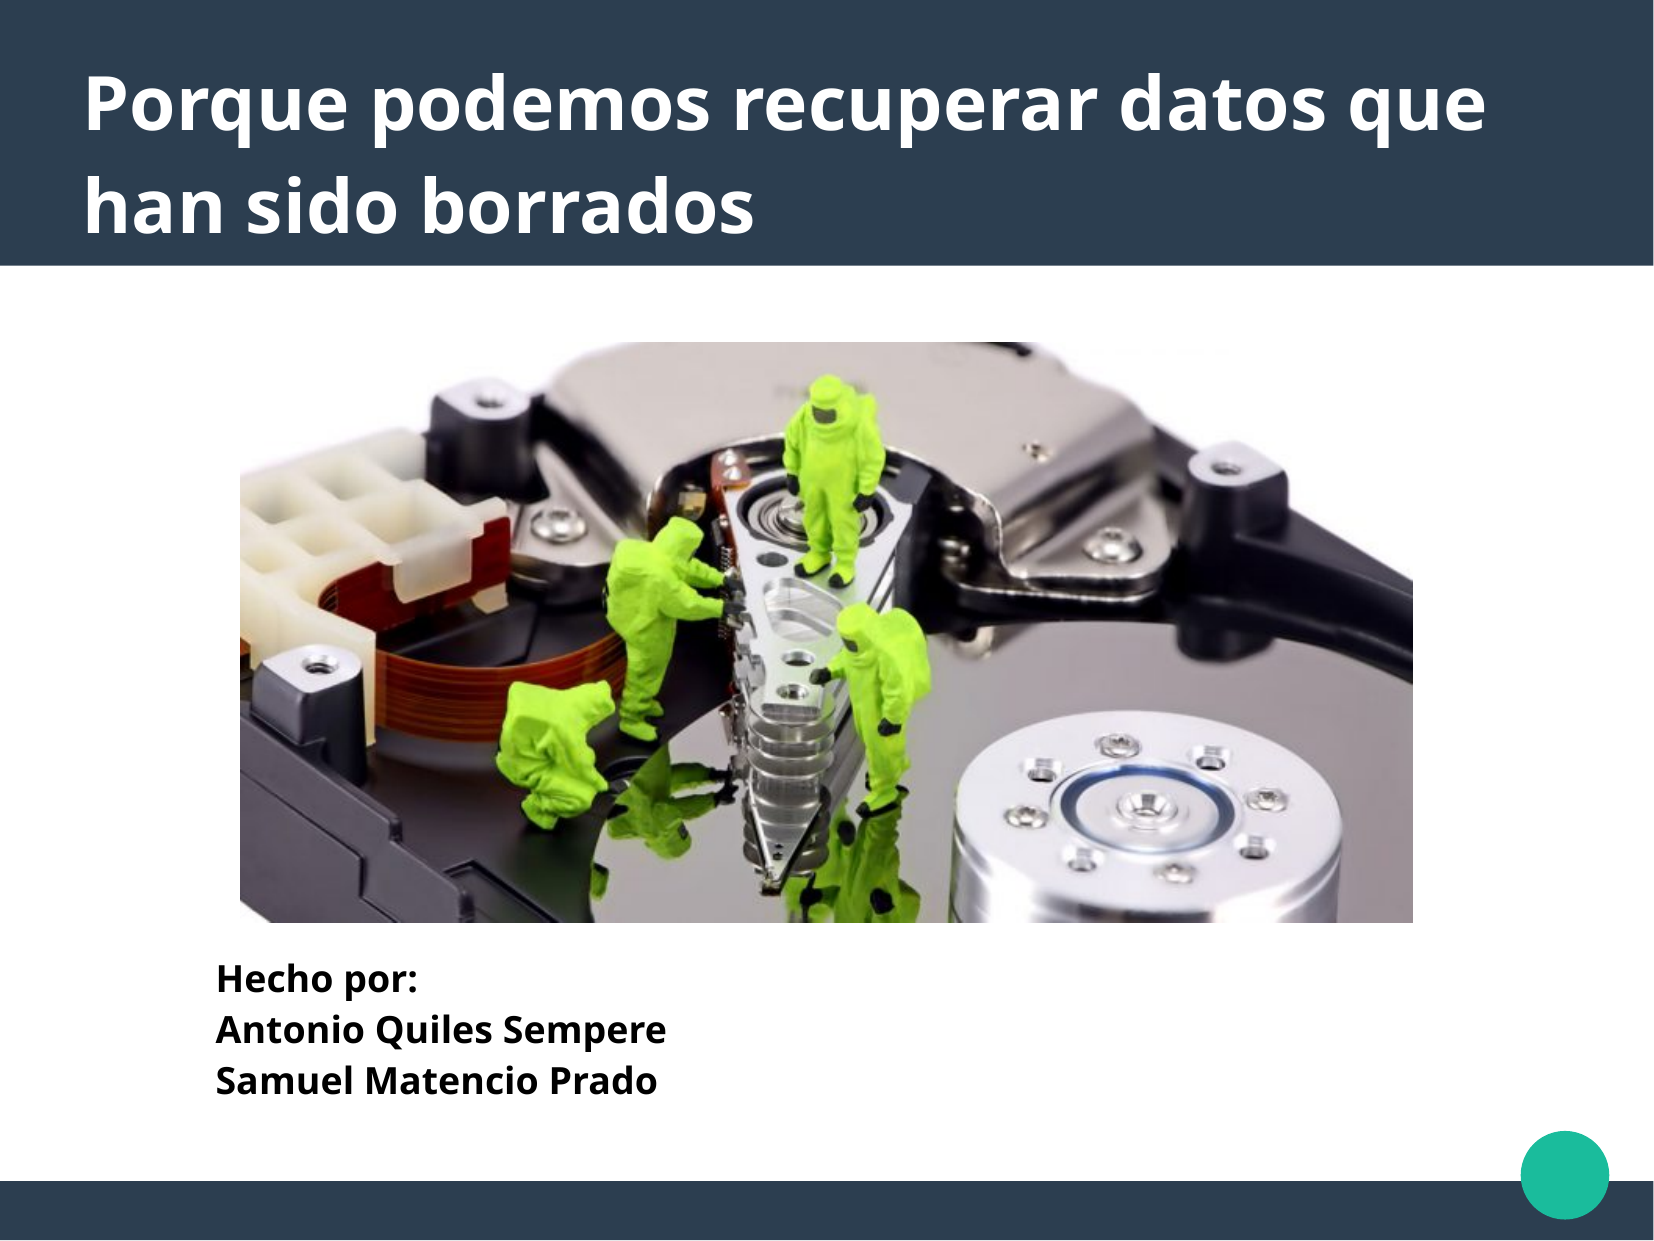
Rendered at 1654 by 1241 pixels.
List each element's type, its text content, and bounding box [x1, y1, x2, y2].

title Porque podemos recuperar datos que han sido borrados [82, 49, 1571, 257]
text_box Hecho por: Antonio Quiles Sempere Samuel Matencio Prado [200, 944, 1489, 1092]
picture [240, 342, 1413, 923]
